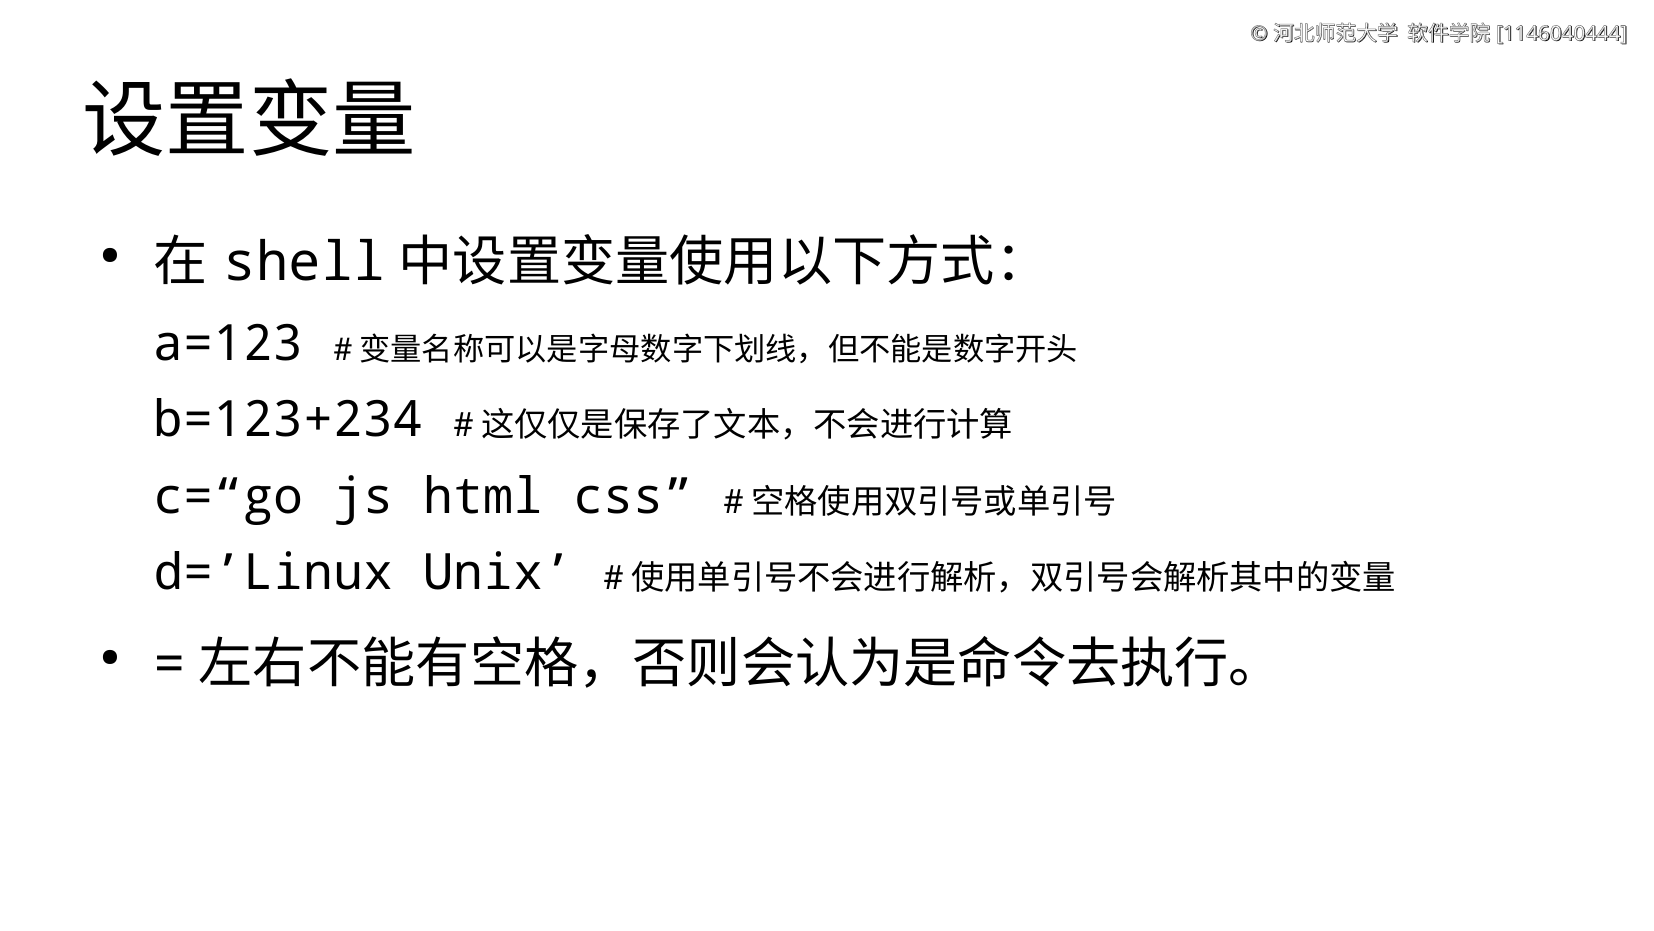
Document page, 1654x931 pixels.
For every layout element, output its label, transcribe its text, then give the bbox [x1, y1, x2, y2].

list 在shell中设置变量使用以下方式： a=123 #变量名称可以是字母数字下划线，但不能是数字开头 b=123+234 #这仅仅是保存了文本，不会进行计算 c=“go js html css” #空格使用双引号或单引号 d=’Linux Unix’ #使用单引号不会进行解析，双引号会解析其中的变量 =左右不能有空格，否则会认为是命令去执行。 [82, 217, 1571, 758]
title 设置变量 [82, 37, 1571, 189]
